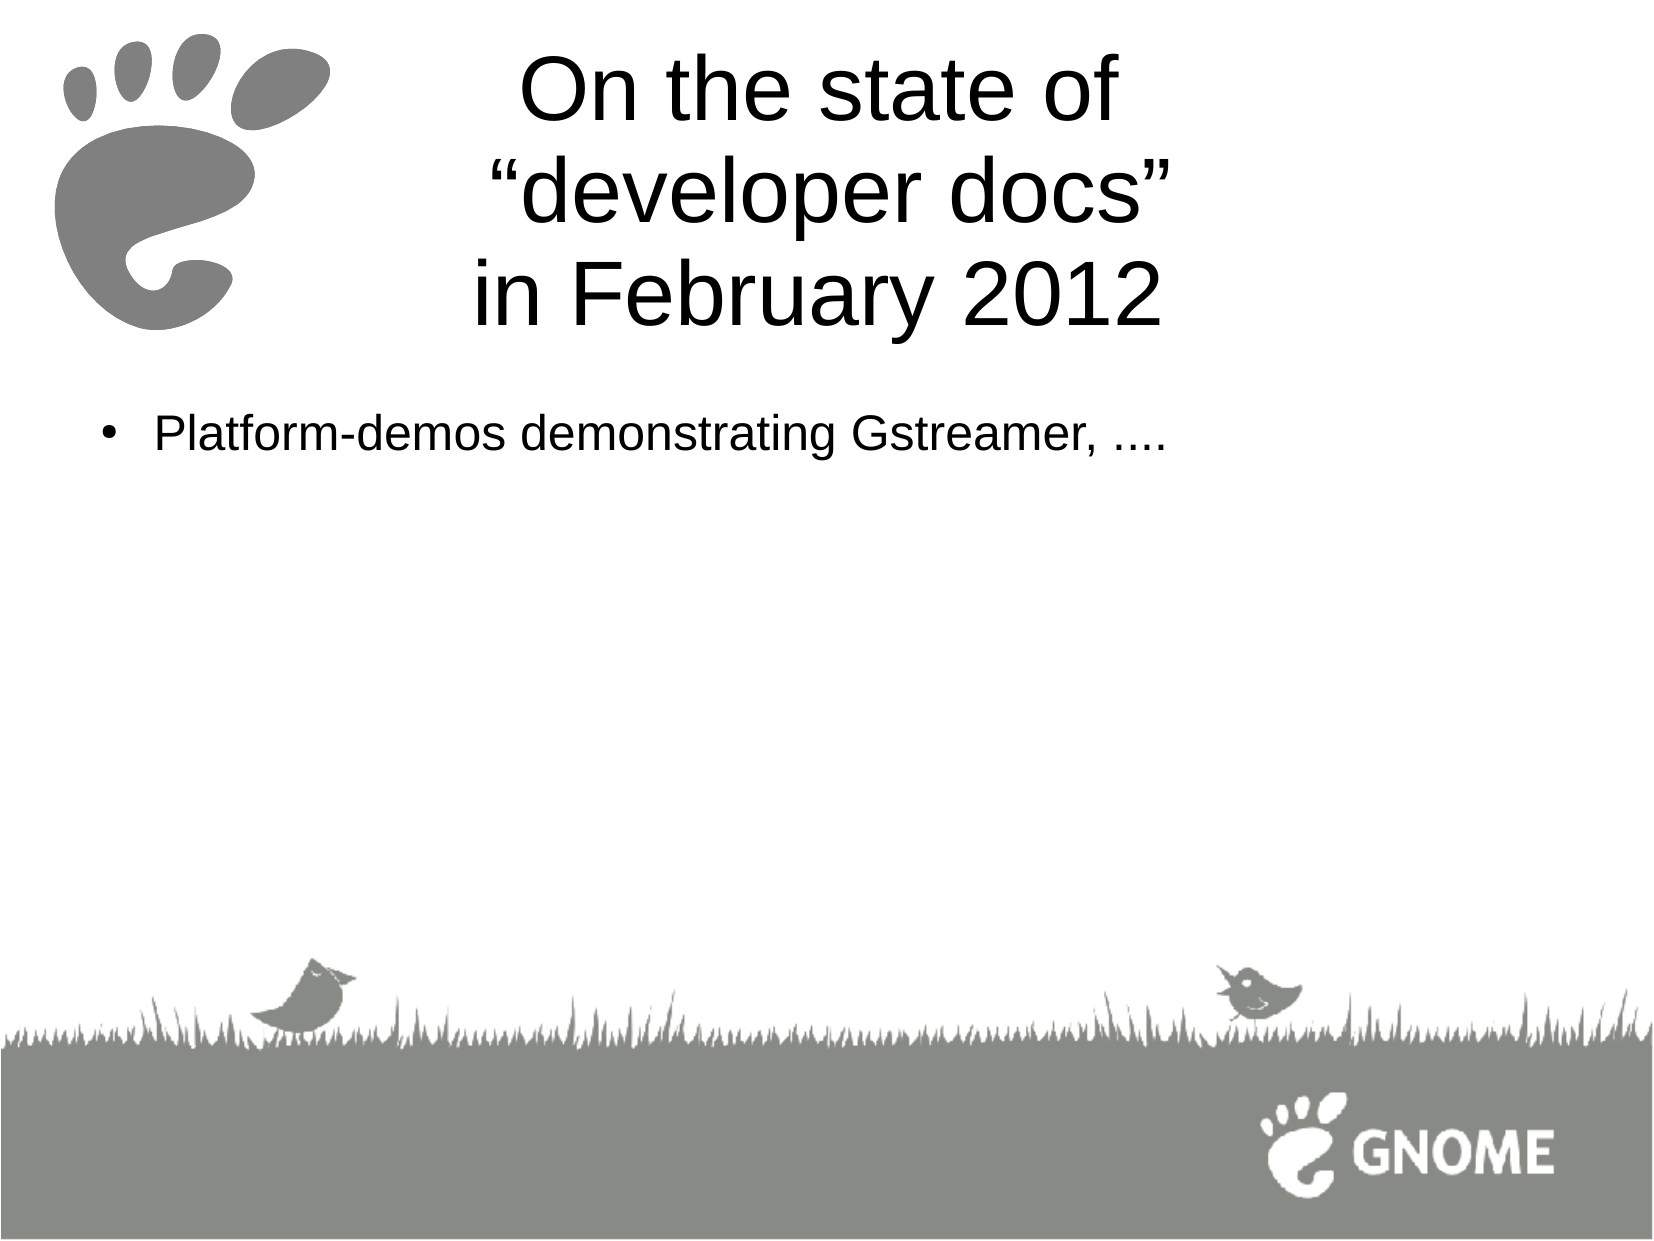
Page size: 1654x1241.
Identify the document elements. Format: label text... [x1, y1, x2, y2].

list Platform-demos demonstrating Gstreamer, .... [82, 405, 1538, 1010]
title On the state of “developer docs” in February 2012 [75, 37, 1564, 346]
picture [1, 0, 1654, 1241]
